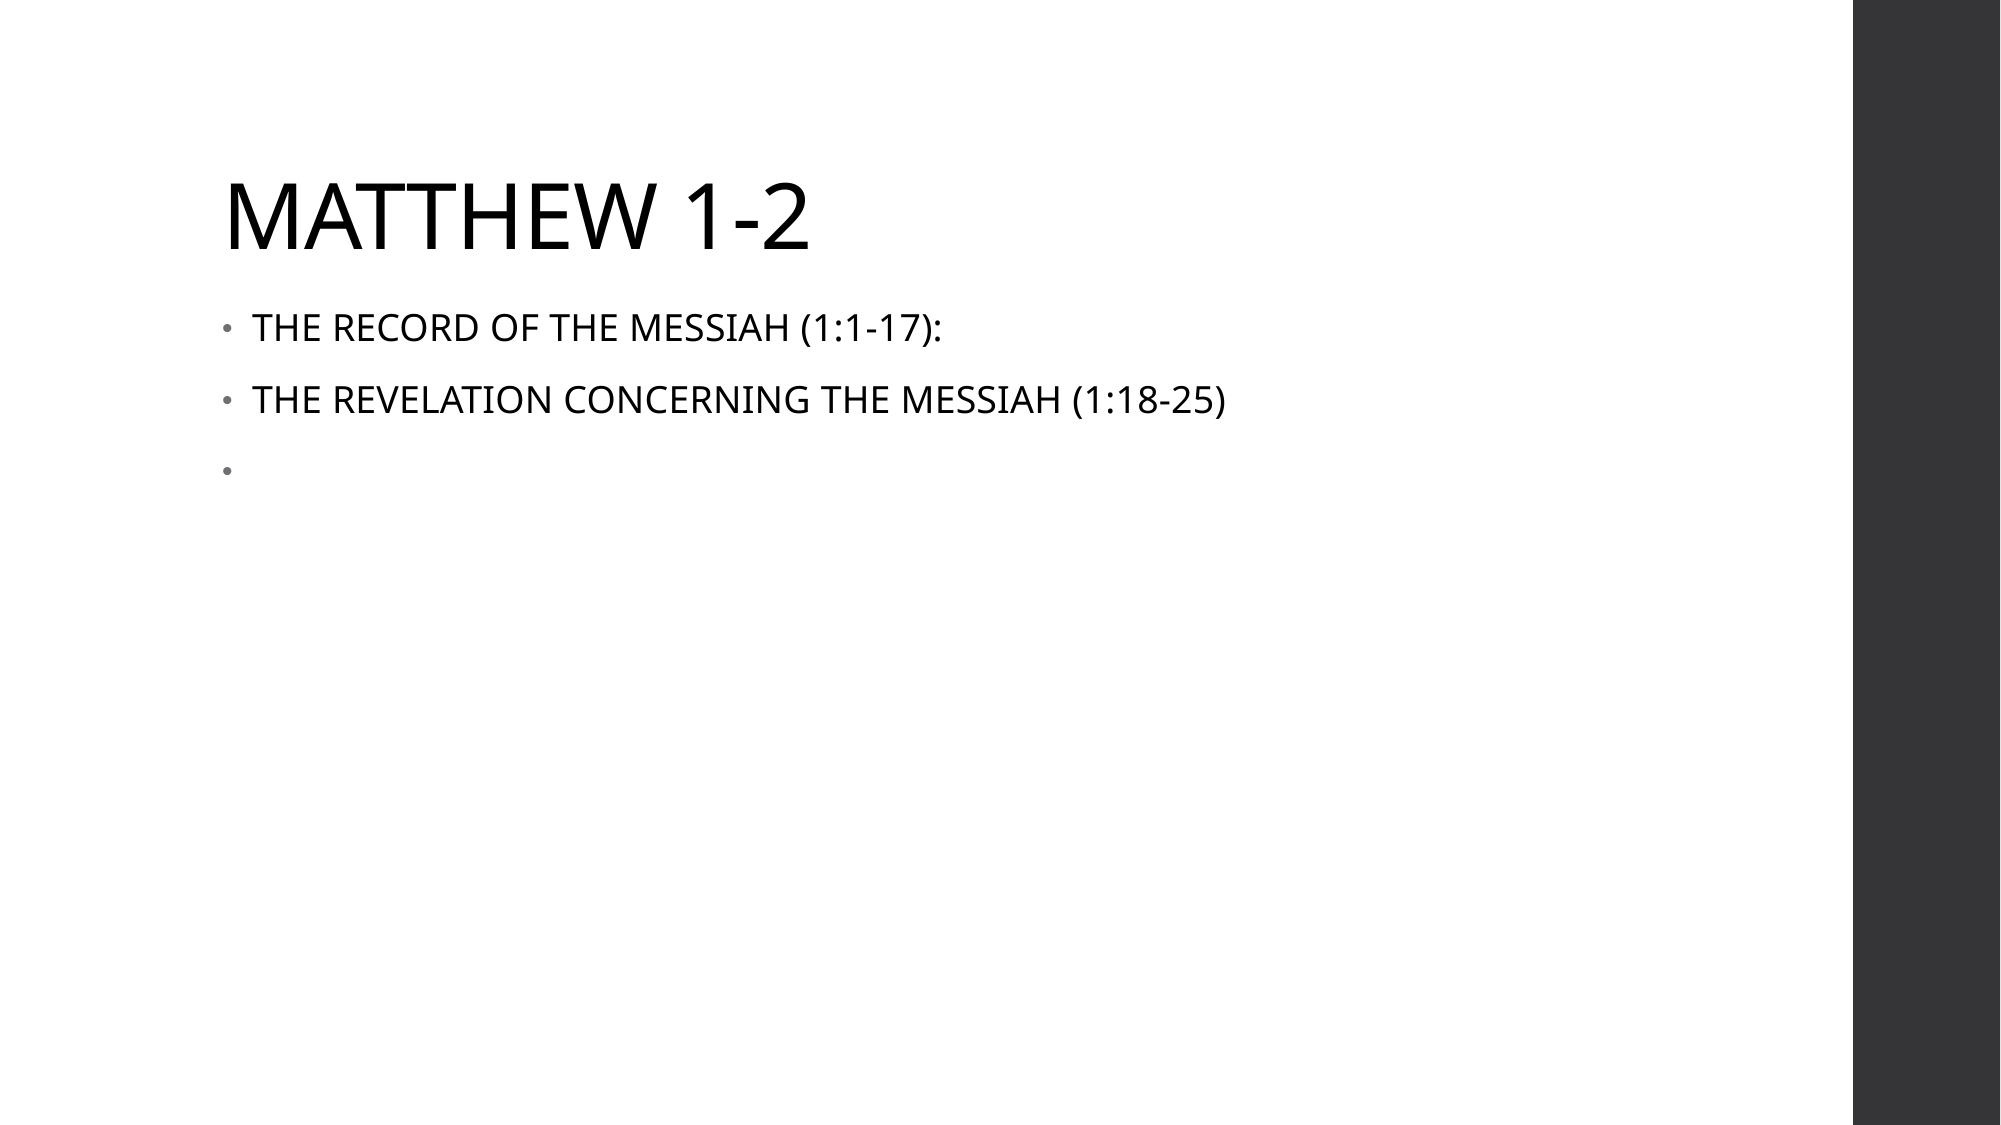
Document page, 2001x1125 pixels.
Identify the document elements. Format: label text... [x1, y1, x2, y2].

title MATTHEW 1-2 [206, 60, 1797, 278]
list THE RECORD OF THE MESSIAH (1:1-17): THE REVELATION CONCERNING THE MESSIAH (1:18-25) [206, 299, 1617, 1014]
